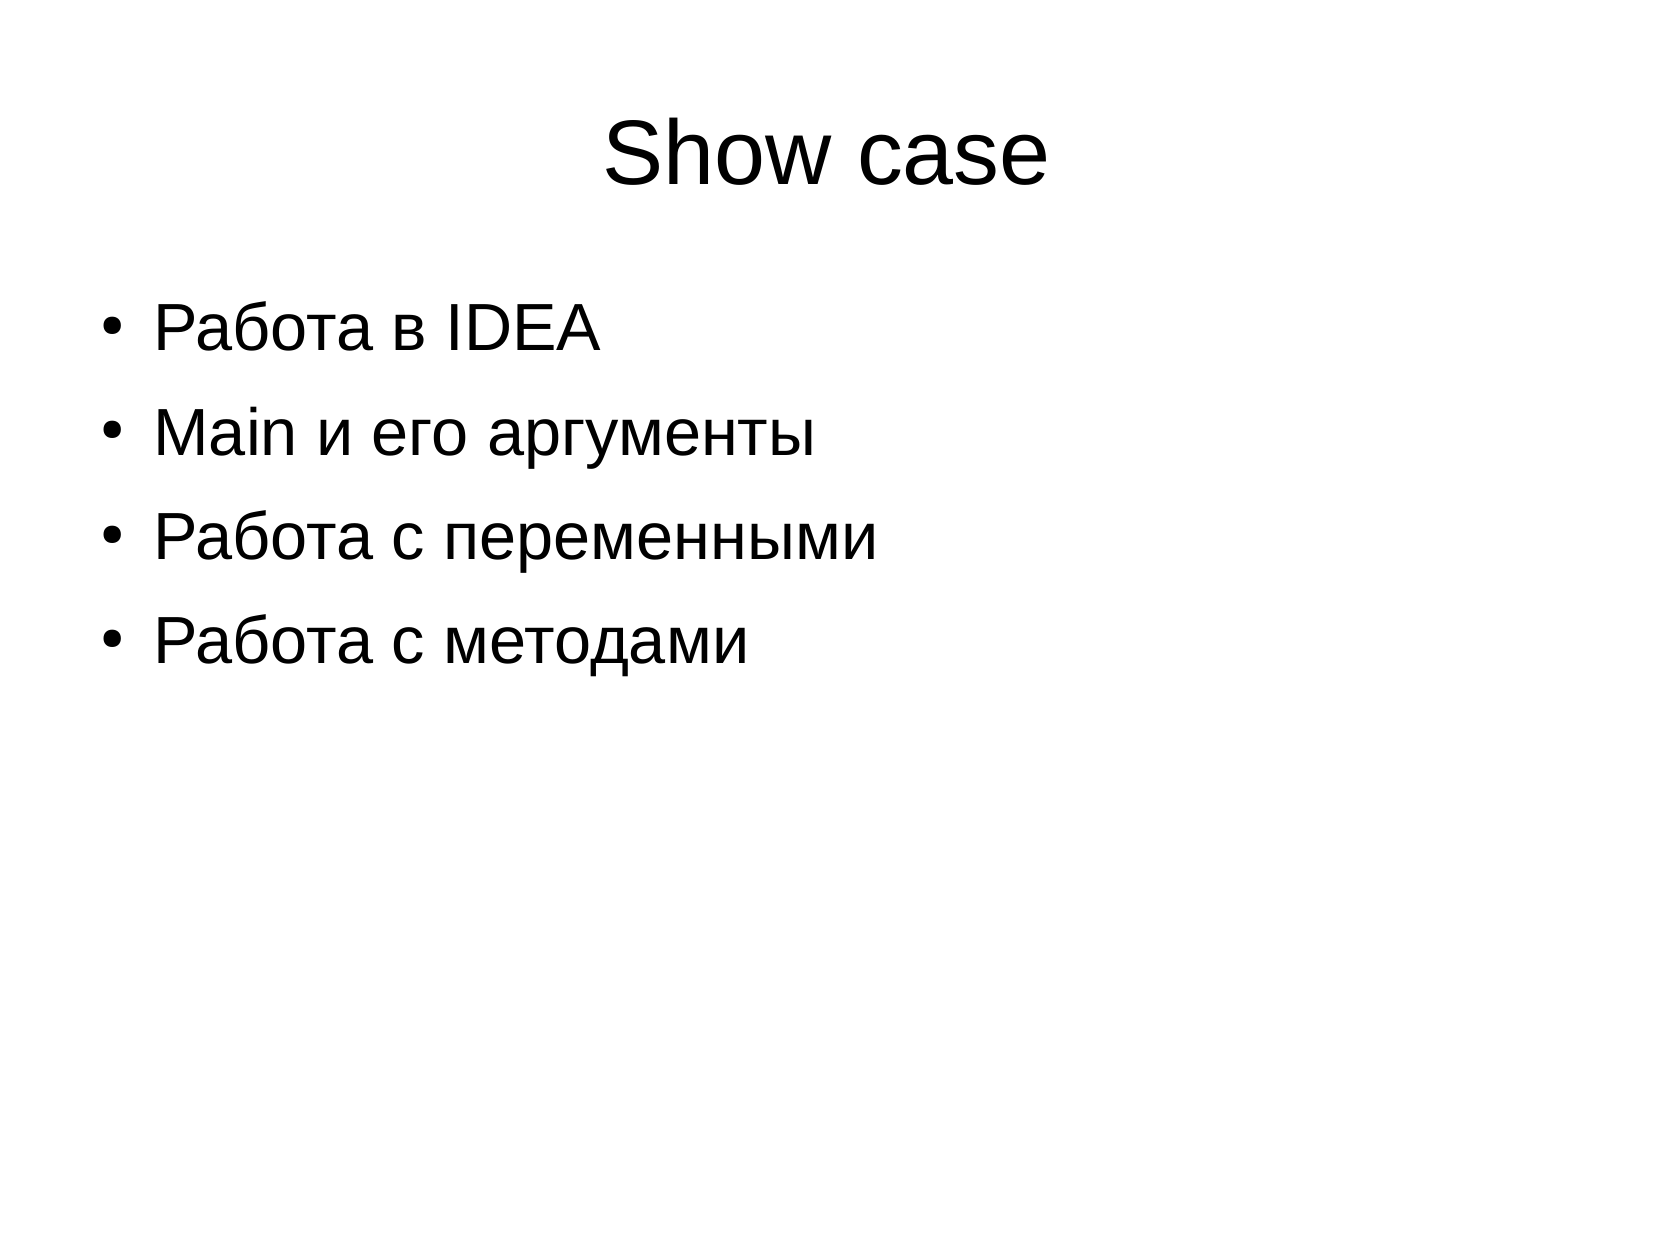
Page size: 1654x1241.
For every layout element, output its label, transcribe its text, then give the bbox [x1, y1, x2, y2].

title Show case [82, 49, 1571, 257]
list Работа в IDEA Main и его аргументы Работа с переменными Работа с методами [82, 290, 1571, 1010]
